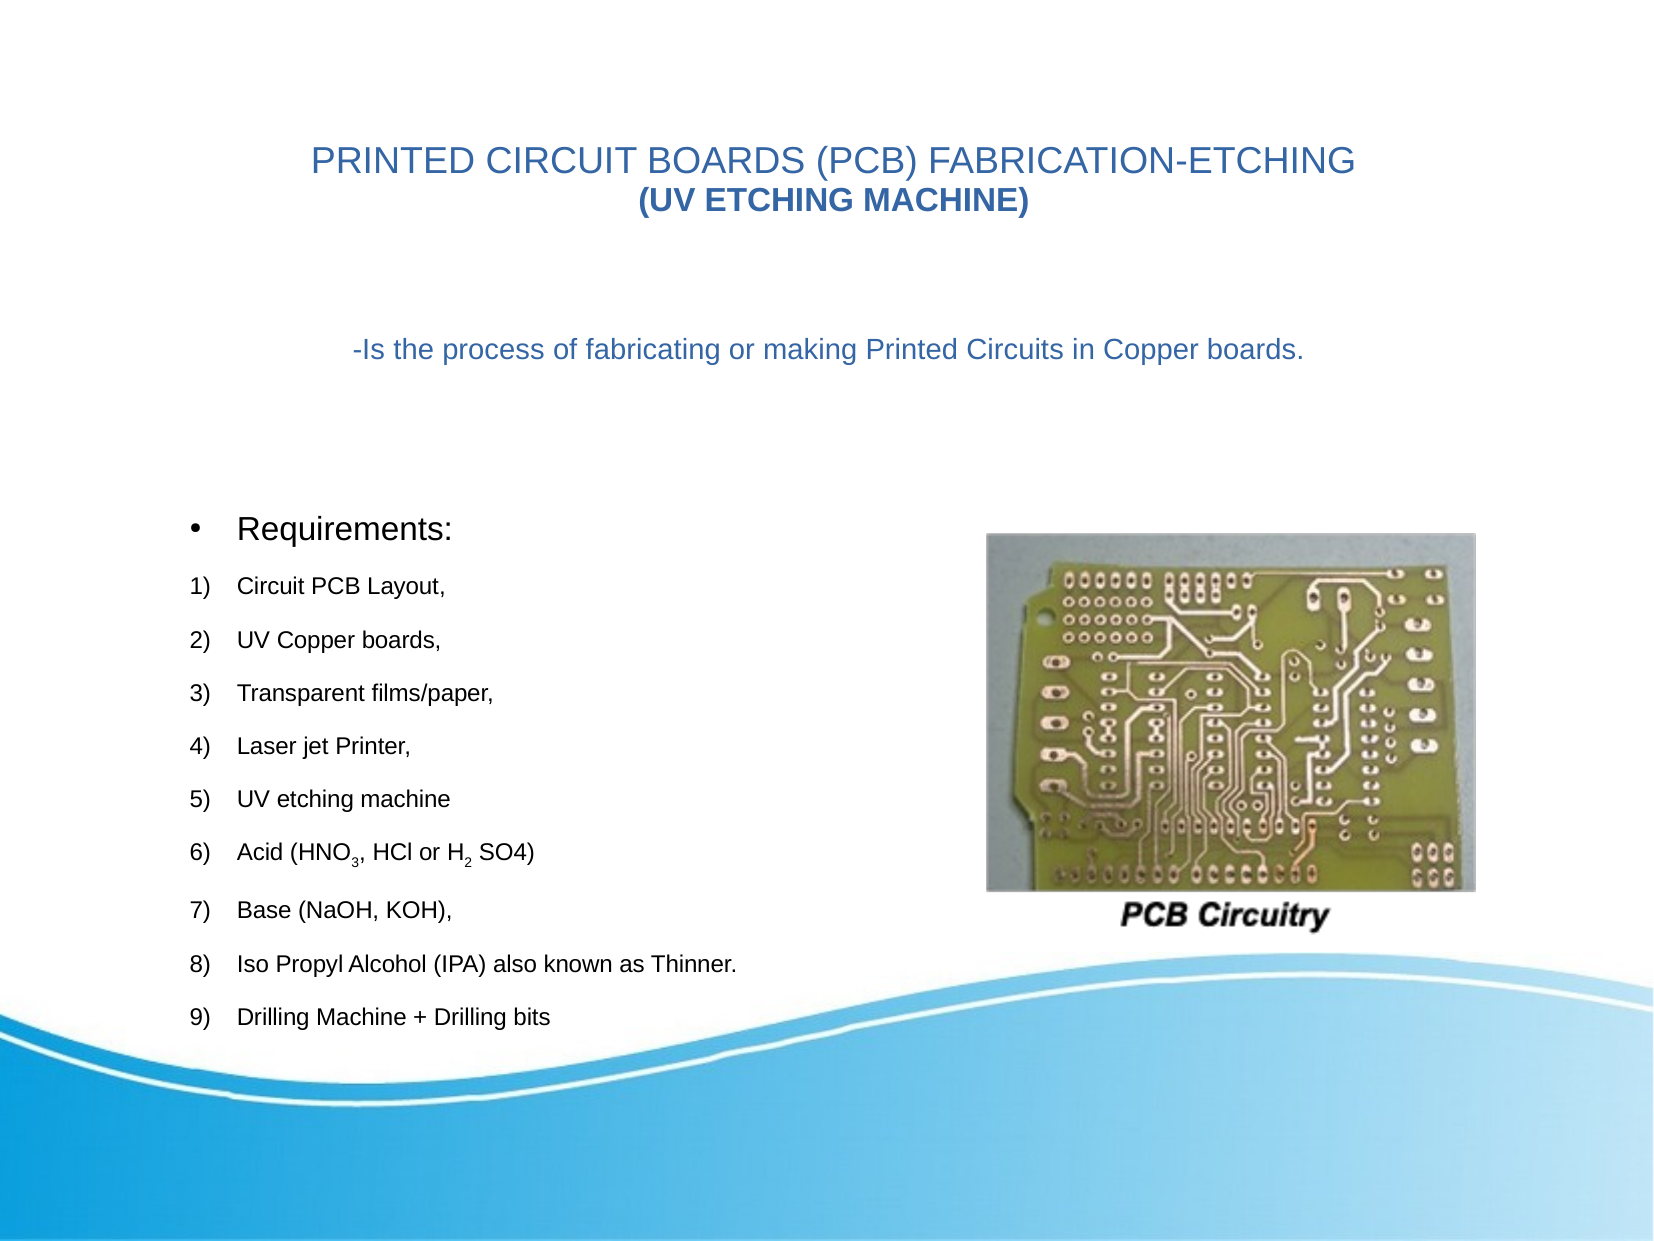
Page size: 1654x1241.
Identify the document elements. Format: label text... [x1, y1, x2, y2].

picture [0, 952, 1654, 1241]
list Requirements: Circuit PCB Layout, UV Copper boards, Transparent films/paper, Laser jet Printer, UV etching machine Acid (HNO3, HCl or H2 SO4) Base (NaOH, KOH), Iso Propyl Alcohol (IPA) also known as Thinner. Drilling Machine + Drilling bits [173, 510, 901, 1036]
picture [975, 524, 1486, 946]
title PRINTED CIRCUIT BOARDS (PCB) FABRICATION-ETCHING (UV ETCHING MACHINE) -Is the process of fabricating or making Printed Circuits in Copper boards. [90, 77, 1579, 466]
